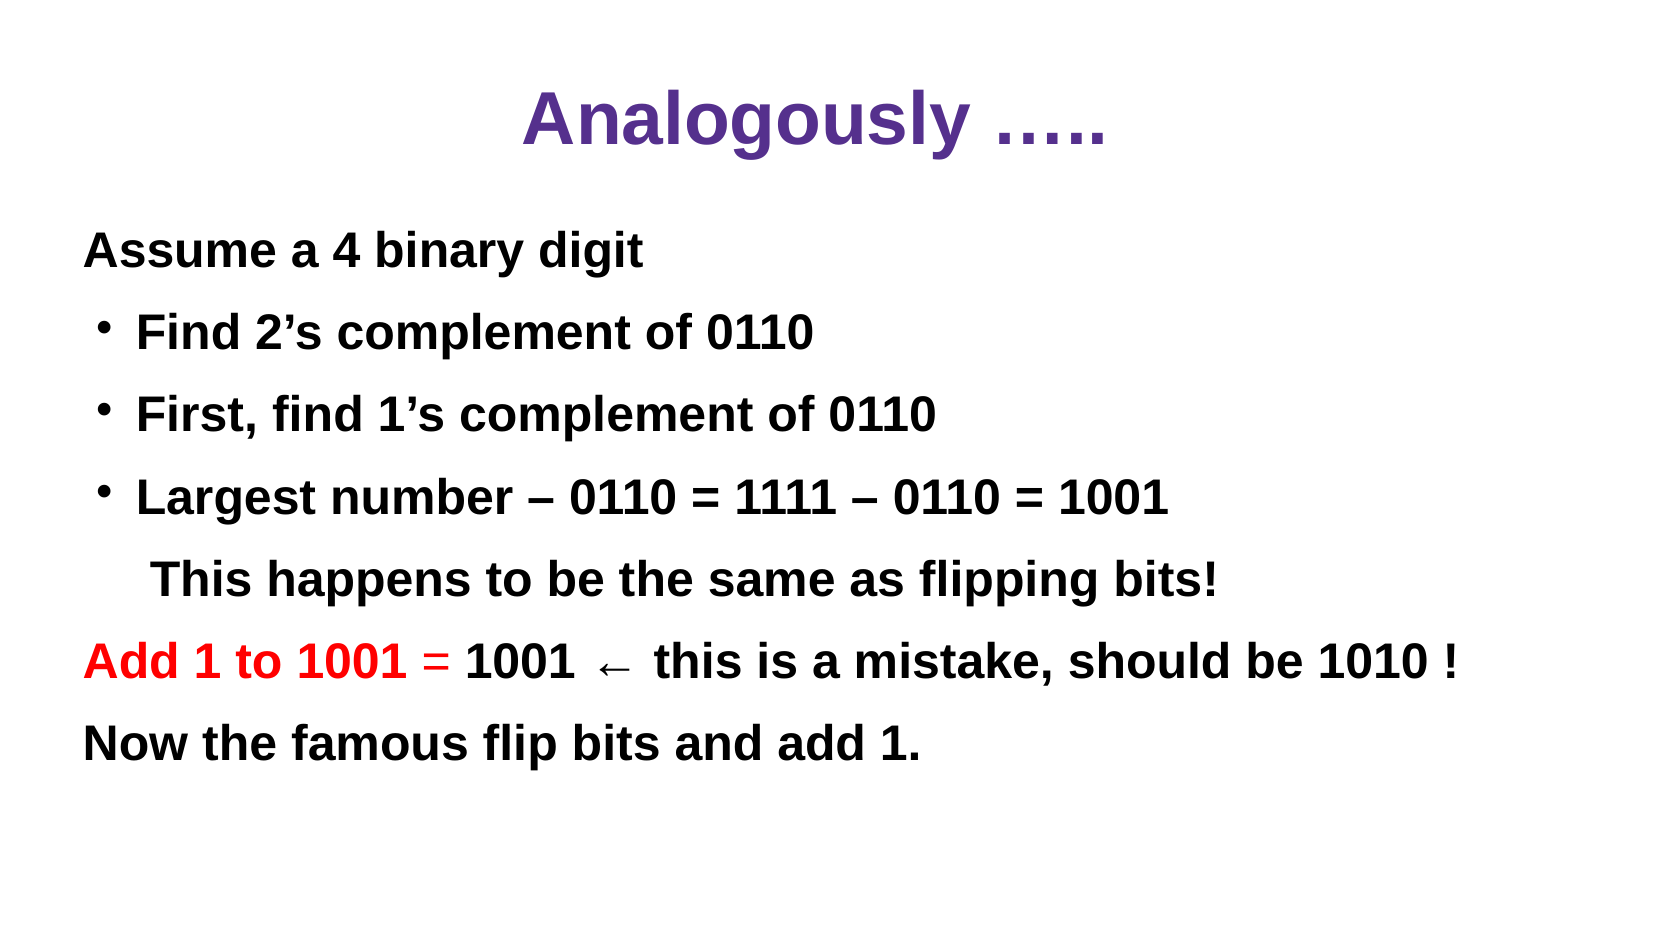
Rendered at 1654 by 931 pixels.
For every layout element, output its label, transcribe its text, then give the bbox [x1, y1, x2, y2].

text_box Assume a 4 binary digit Find 2’s complement of 0110 First, find 1’s complement of 0110 Largest number – 0110 = 1111 – 0110 = 1001 This happens to be the same as flipping bits! Add 1 to 1001 = 1001 ← this is a mistake, should be 1010 ! Now the famous flip bits and add 1. [82, 217, 1571, 855]
text_box Analogously ….. [60, 12, 1571, 218]
